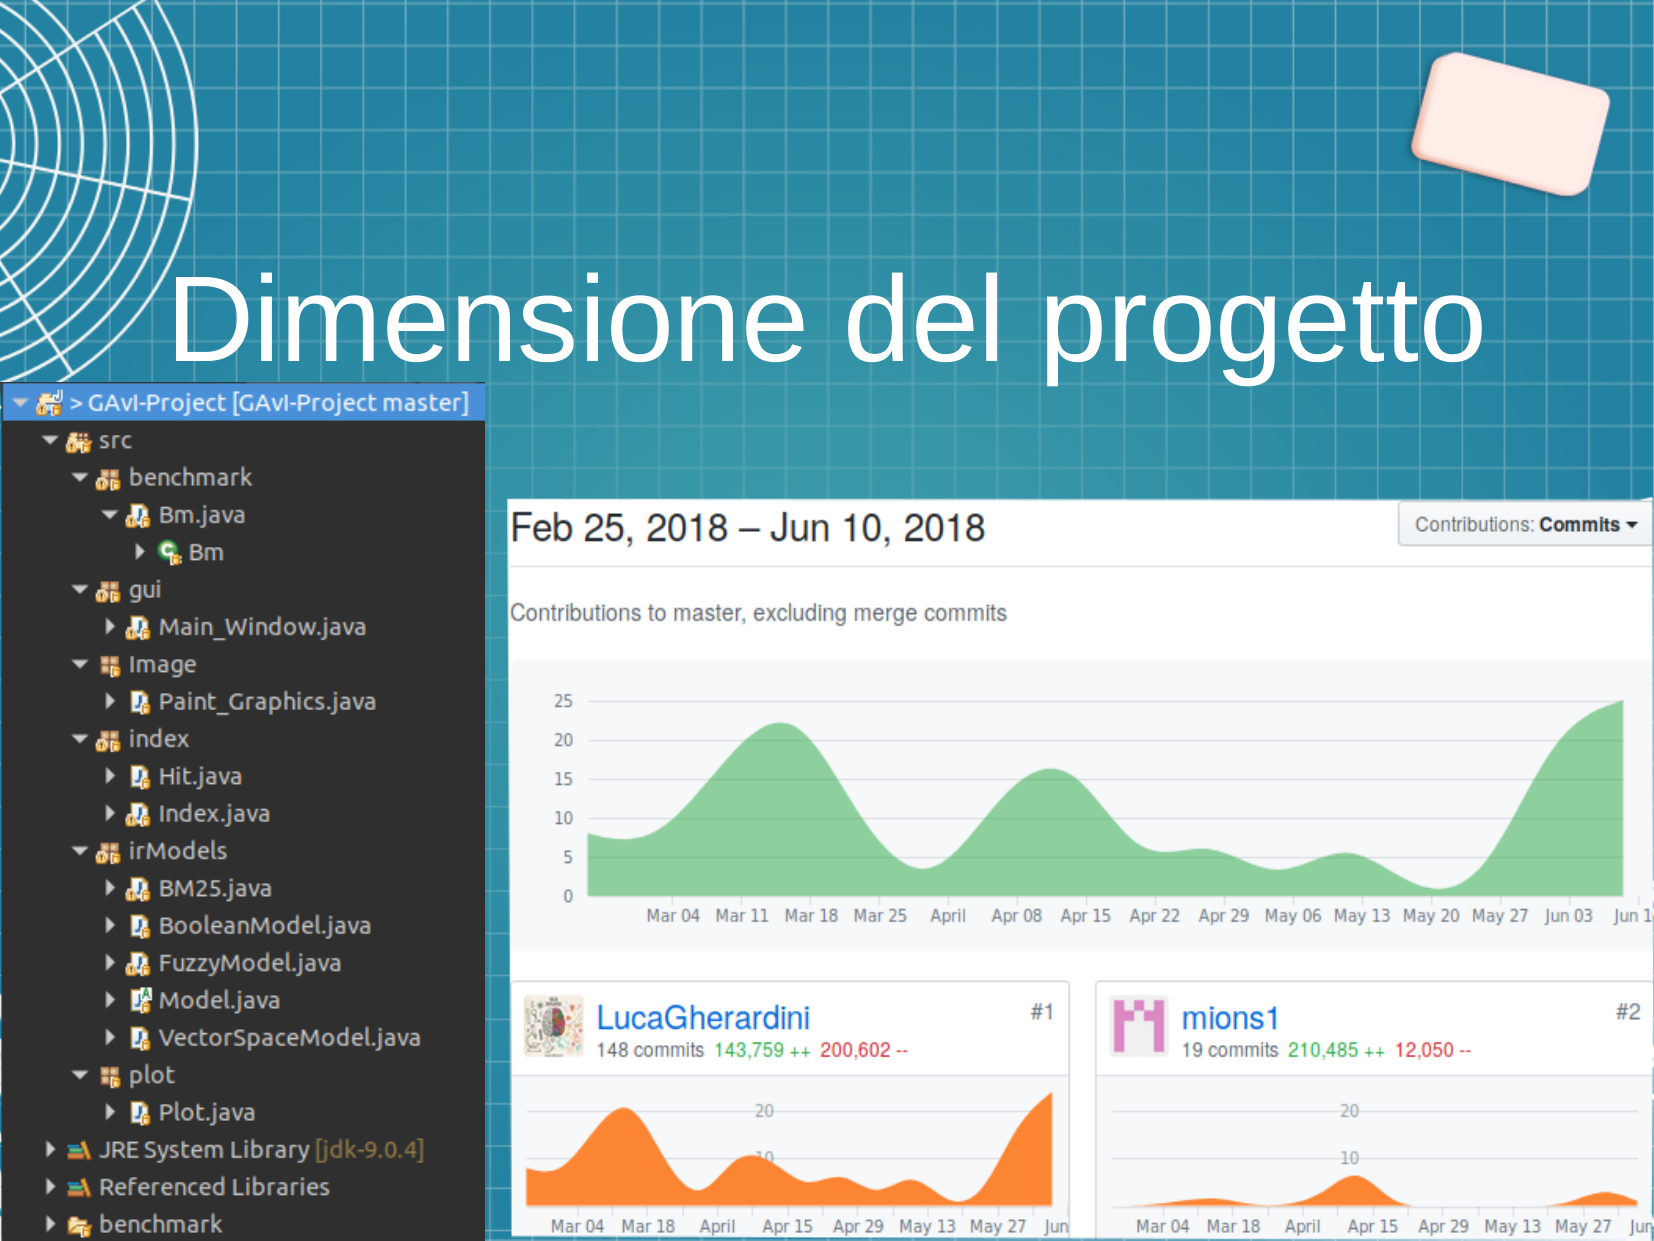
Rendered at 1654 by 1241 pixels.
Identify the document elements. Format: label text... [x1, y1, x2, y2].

title Dimensione del progetto [82, 177, 1571, 461]
picture [0, 0, 1654, 1241]
